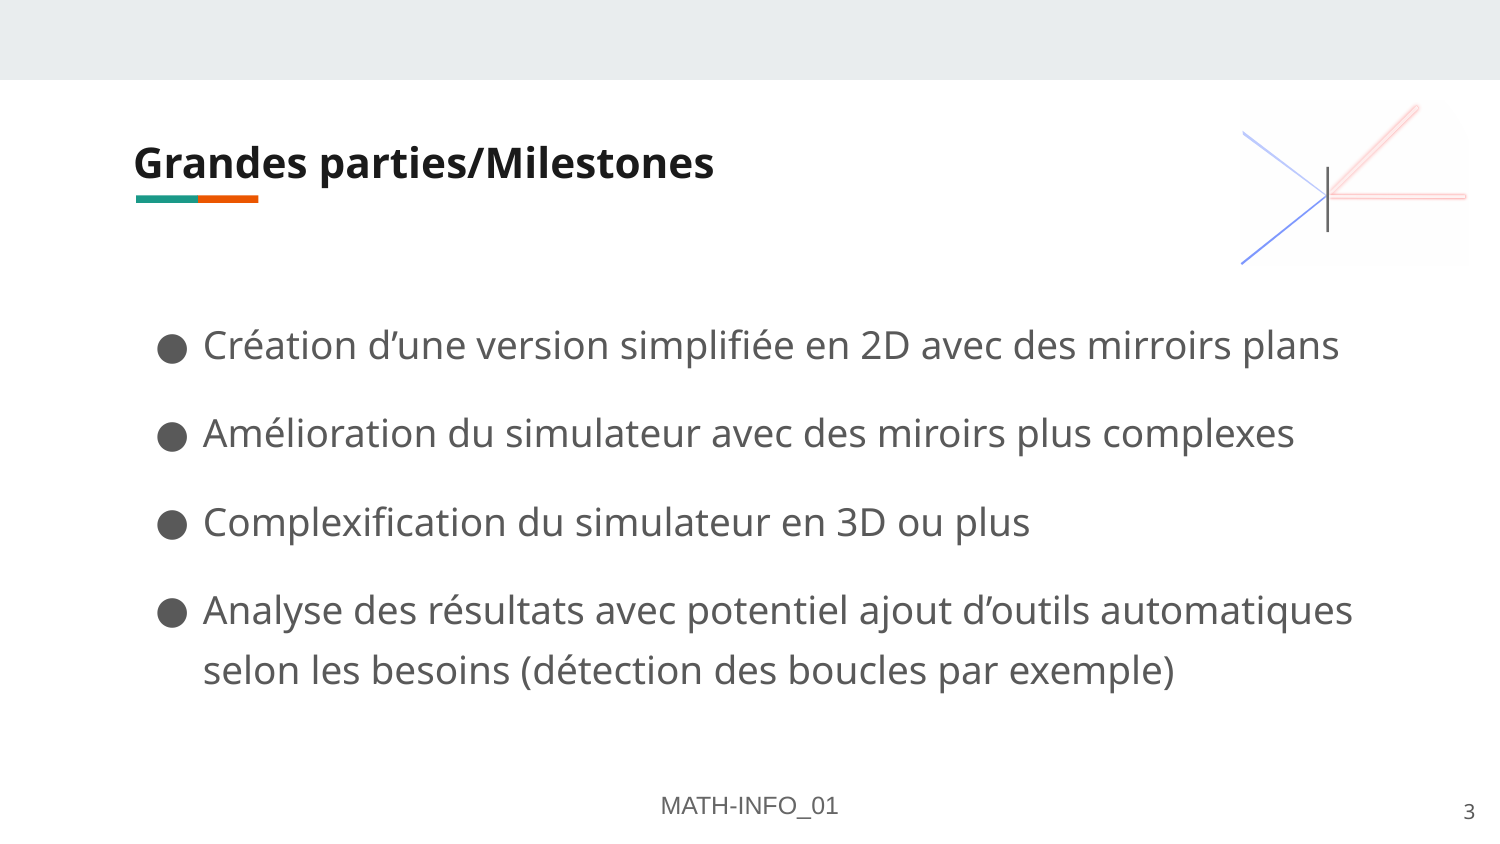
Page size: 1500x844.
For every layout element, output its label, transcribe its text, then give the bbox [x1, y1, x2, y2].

list Création d’une version simplifiée en 2D avec des mirroirs plans Amélioration du simulateur avec des miroirs plus complexes Complexification du simulateur en 3D ou plus Analyse des résultats avec potentiel ajout d’outils automatiques selon les besoins (détection des boucles par exemple) [118, 295, 1380, 739]
text_box MATH-INFO_01 [645, 784, 855, 827]
title Grandes parties/Milestones [118, 118, 1240, 206]
picture [1240, 100, 1469, 266]
